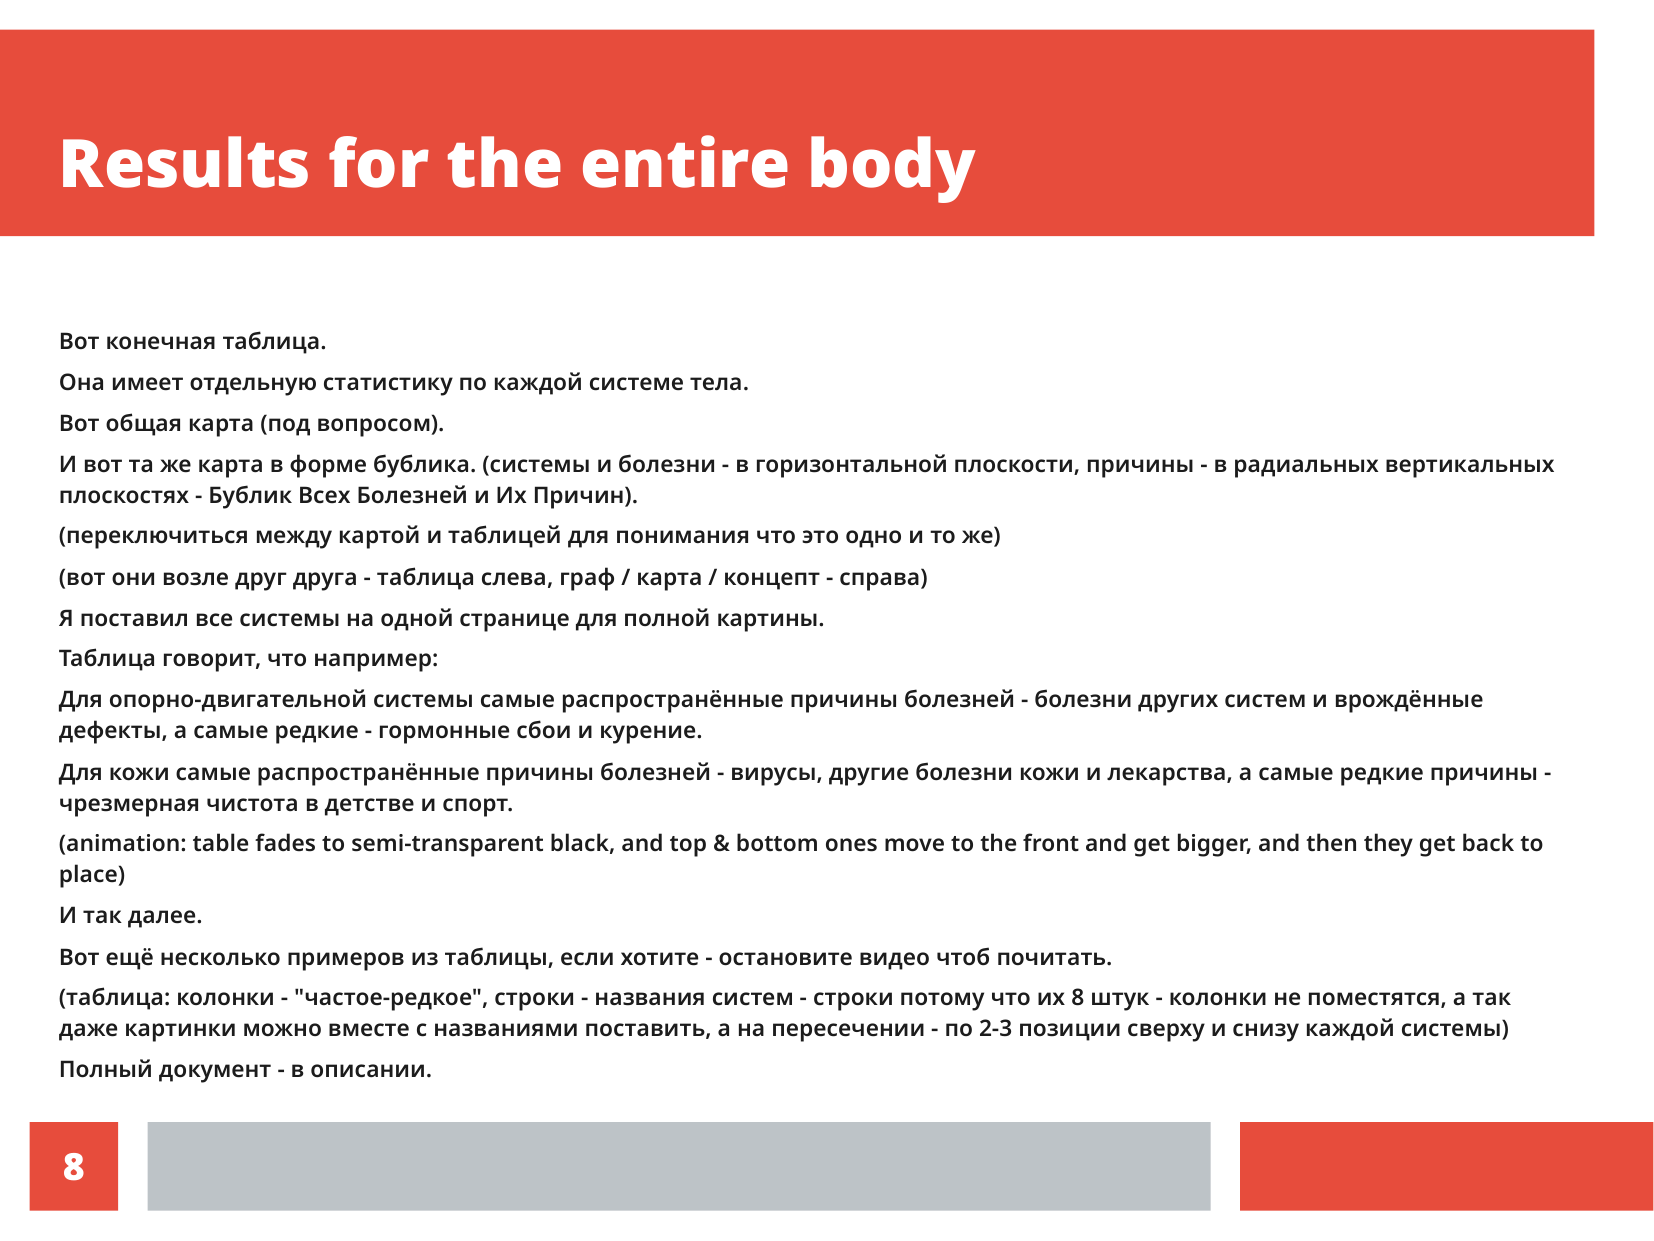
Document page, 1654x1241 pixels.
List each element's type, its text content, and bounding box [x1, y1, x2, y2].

list Вот конечная таблица. Она имеет отдельную статистику по каждой системе тела. Вот общая карта (под вопросом). И вот та же карта в форме бублика. (системы и болезни - в горизонтальной плоскости, причины - в радиальных вертикальных плоскостях - Бублик Всех Болезней и Их Причин). (переключиться между картой и таблицей для понимания что это одно и то же) (вот они возле друг друга - таблица слева, граф / карта / концепт - справа) Я поставил все системы на одной странице для полной картины. Таблица говорит, что например: Для опорно-двигательной системы самые распространённые причины болезней - болезни других систем и врождённые дефекты, а самые редкие - гормонные сбои и курение. Для кожи самые распространённые причины болезней - вирусы, другие болезни кожи и лекарства, а самые редкие причины - чрезмерная чистота в детстве и спорт. (animation: table fades to semi-transparent black, and top & bottom ones move to the front and get bigger, and then they get back to place) И так далее. Вот ещё несколько примеров из таблицы, если хотите - остановите видео чтоб почитать. (таблица: колонки - "частое-редкое", строки - названия систем - строки потому что их 8 штук - колонки не поместятся, а так даже картинки можно вместе с названиями поставить, а на пересечении - по 2-3 позиции сверху и снизу каждой системы) Полный документ - в описании. [59, 324, 1565, 1093]
title Results for the entire body [59, 59, 1595, 207]
